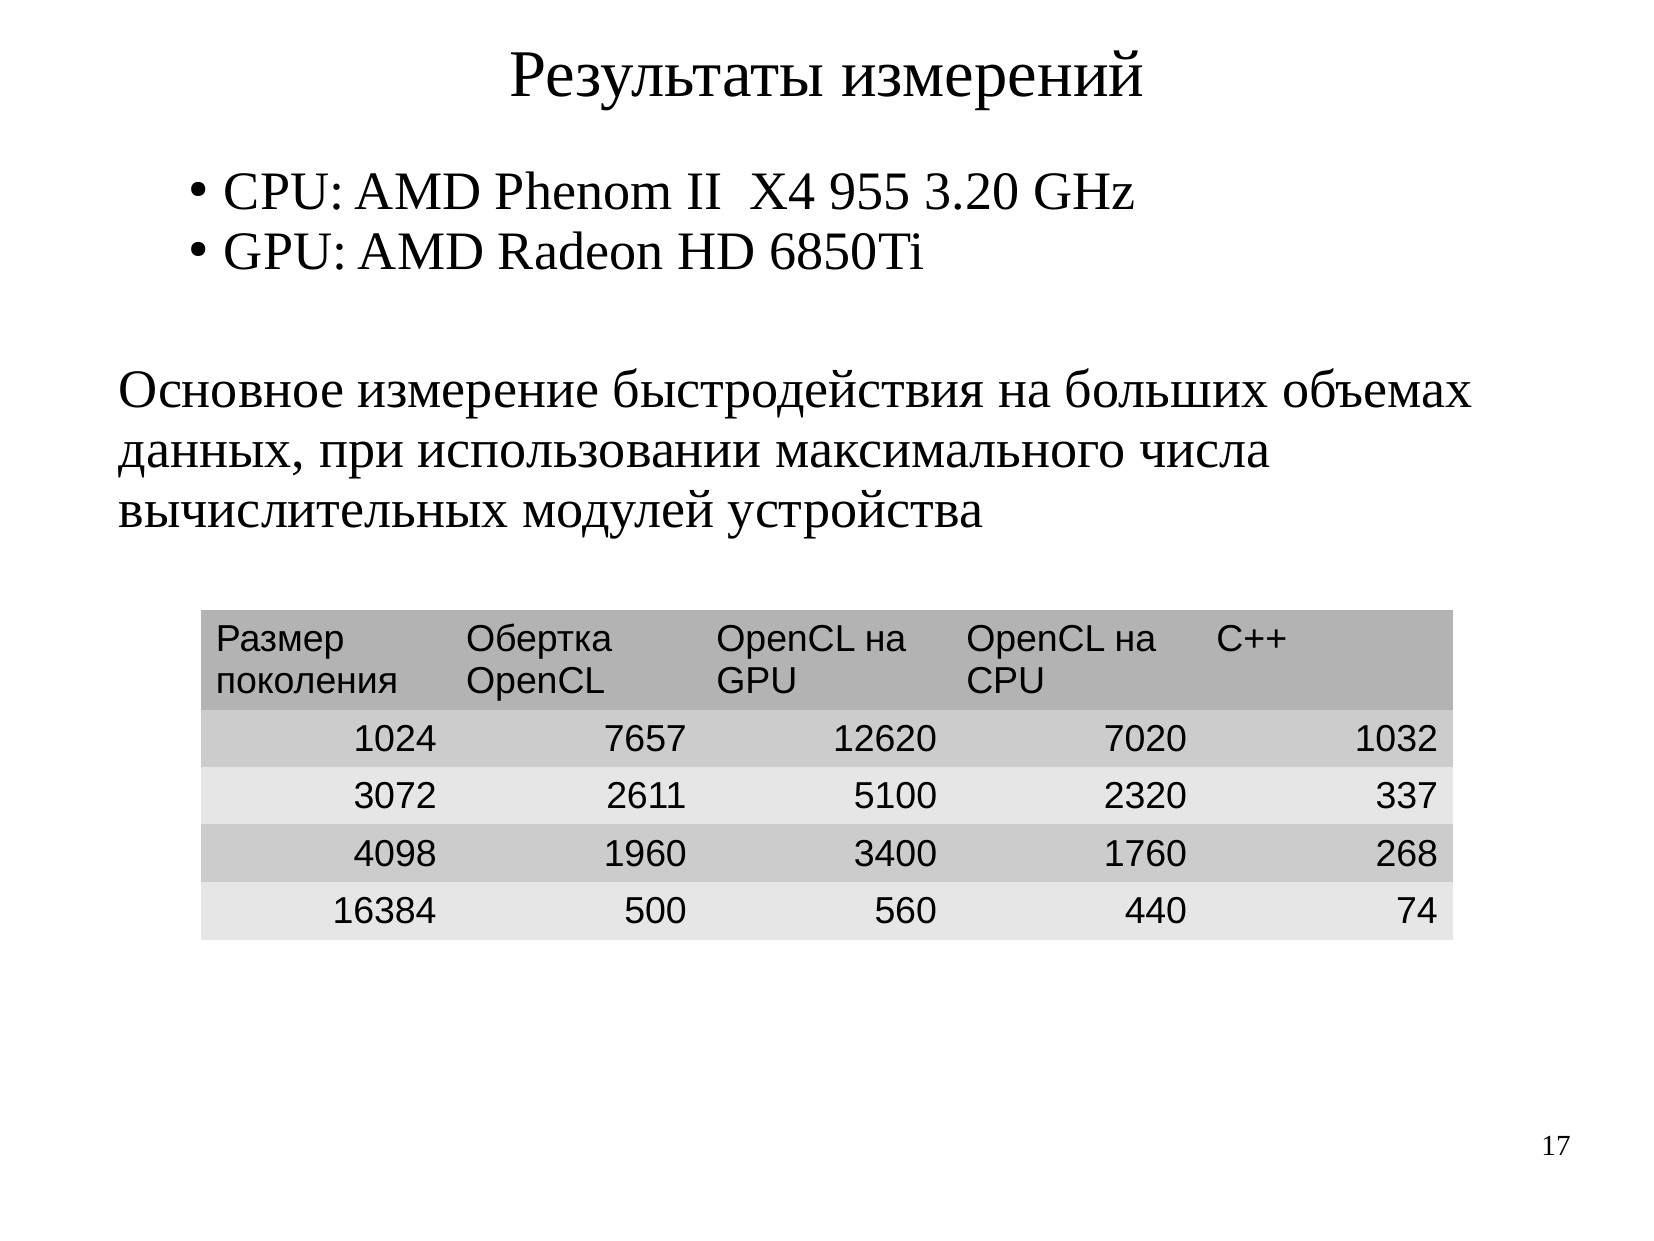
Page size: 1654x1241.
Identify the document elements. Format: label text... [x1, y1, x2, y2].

text_box Результаты измерений [494, 29, 1160, 119]
table_cell 337 [1202, 767, 1453, 824]
table_cell 3072 [201, 767, 451, 824]
table_header Обертка OpenCL [451, 610, 701, 710]
table_cell 74 [1202, 882, 1453, 940]
table_header OpenCL на СPU [952, 610, 1202, 710]
table_cell 4098 [201, 824, 451, 882]
table_cell 1760 [952, 824, 1202, 882]
table_cell 500 [451, 882, 701, 940]
table_header OpenCL на GPU [701, 610, 952, 710]
table_header C++ [1202, 610, 1453, 710]
table_cell 16384 [201, 882, 451, 940]
table_cell 268 [1202, 824, 1453, 882]
table_cell 2611 [451, 767, 701, 824]
table_cell 1960 [451, 824, 701, 882]
table_cell 440 [952, 882, 1202, 940]
table_cell 2320 [952, 767, 1202, 824]
table_cell 5100 [701, 767, 952, 824]
table_header Размер поколения [201, 610, 451, 710]
table_cell 12620 [701, 710, 952, 767]
text_box CPU: AMD Phenom II X4 955 3.20 GHz GPU: AMD Radeon HD 6850Ti [173, 153, 1152, 351]
table_cell 7657 [451, 710, 701, 767]
text_box Основное измерение быстродействия на больших объемах данных, при использовании максимального числа вычислительных модулей устройства [104, 351, 1503, 550]
table_cell 7020 [952, 710, 1202, 767]
table_cell 560 [701, 882, 952, 940]
table_cell 1024 [201, 710, 451, 767]
table_cell 1032 [1202, 710, 1453, 767]
table_cell 3400 [701, 824, 952, 882]
